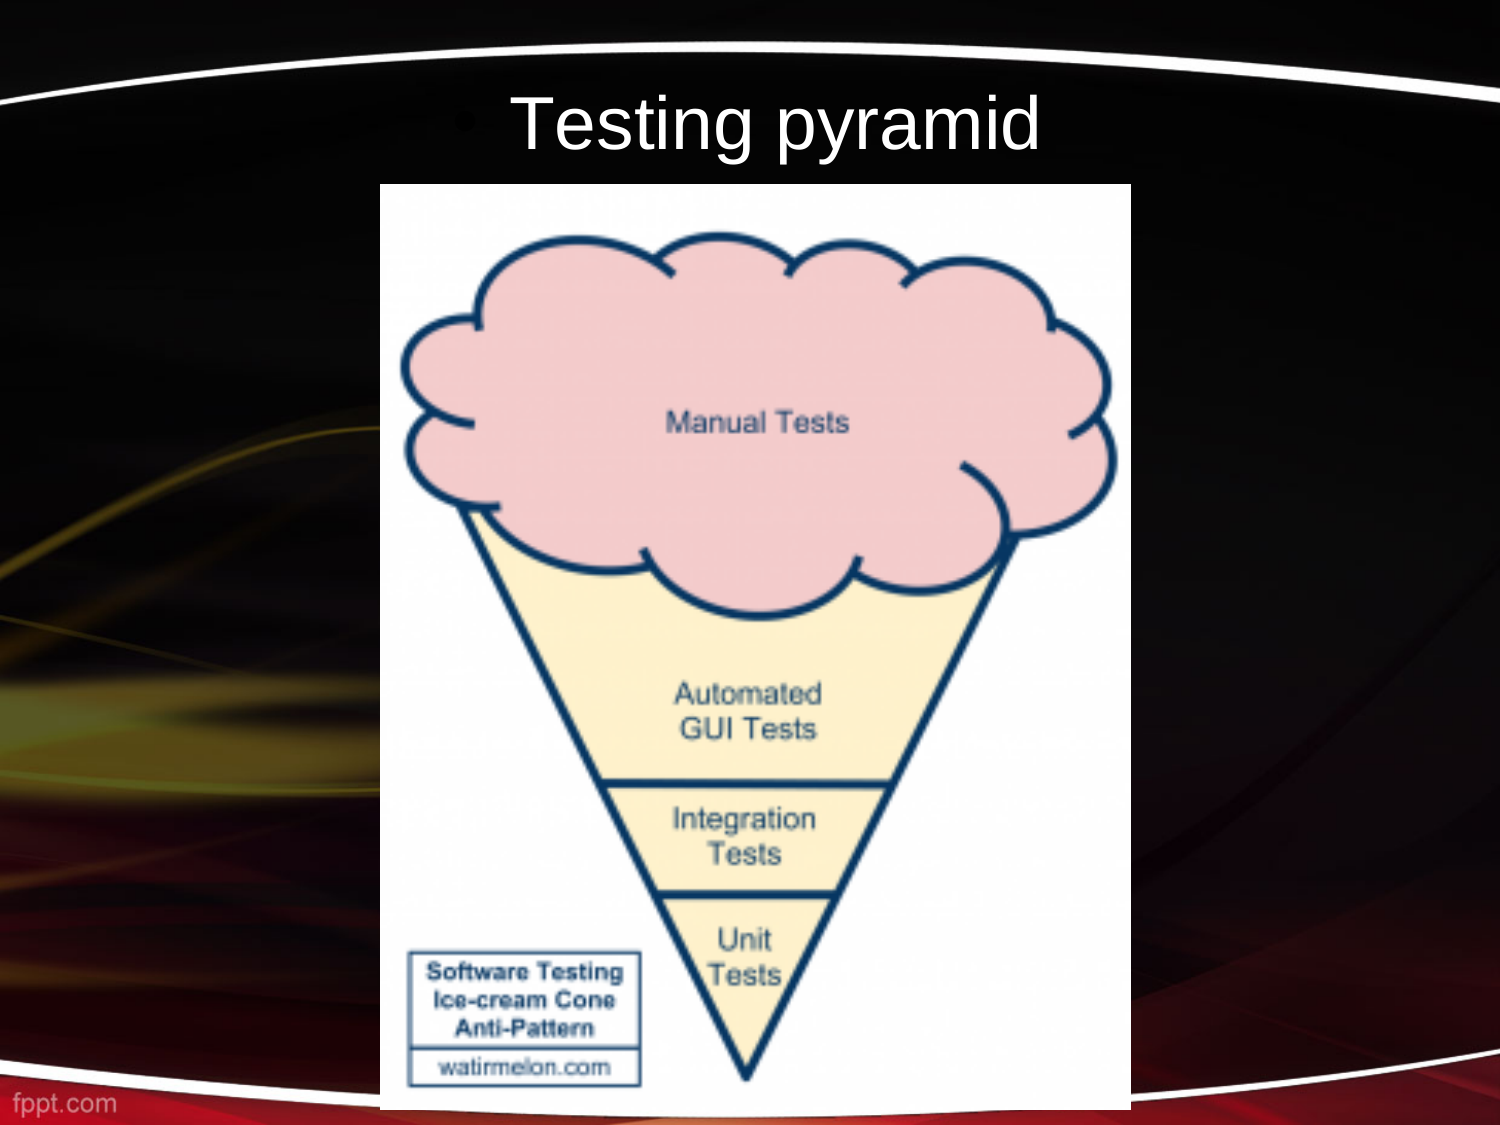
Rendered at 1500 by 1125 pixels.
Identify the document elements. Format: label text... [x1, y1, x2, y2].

list Testing pyramid [90, 45, 1406, 196]
picture [0, 0, 1500, 1125]
